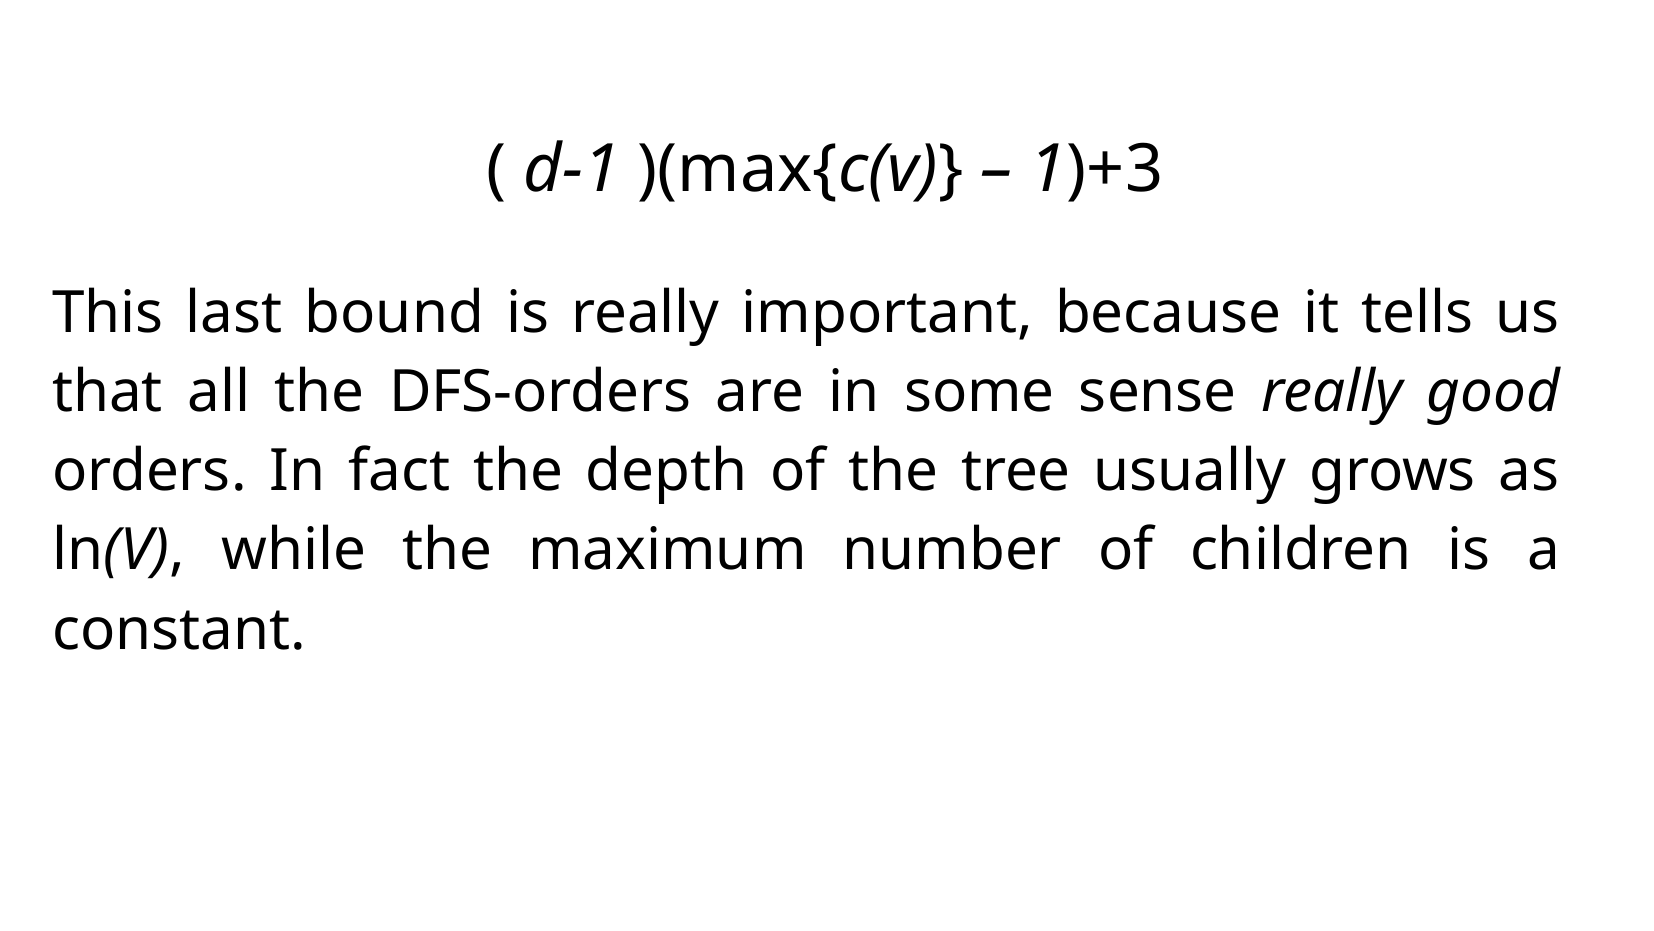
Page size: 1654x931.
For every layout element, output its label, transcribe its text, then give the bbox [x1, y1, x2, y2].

text_box ( d-1 )(max{c(v)} – 1)+3 [375, 112, 1276, 215]
text_box This last bound is really important, because it tells us that all the DFS-orders are in some sense really good orders. In fact the depth of the tree usually grows as ln(V), while the maximum number of children is a constant. [37, 262, 1576, 659]
